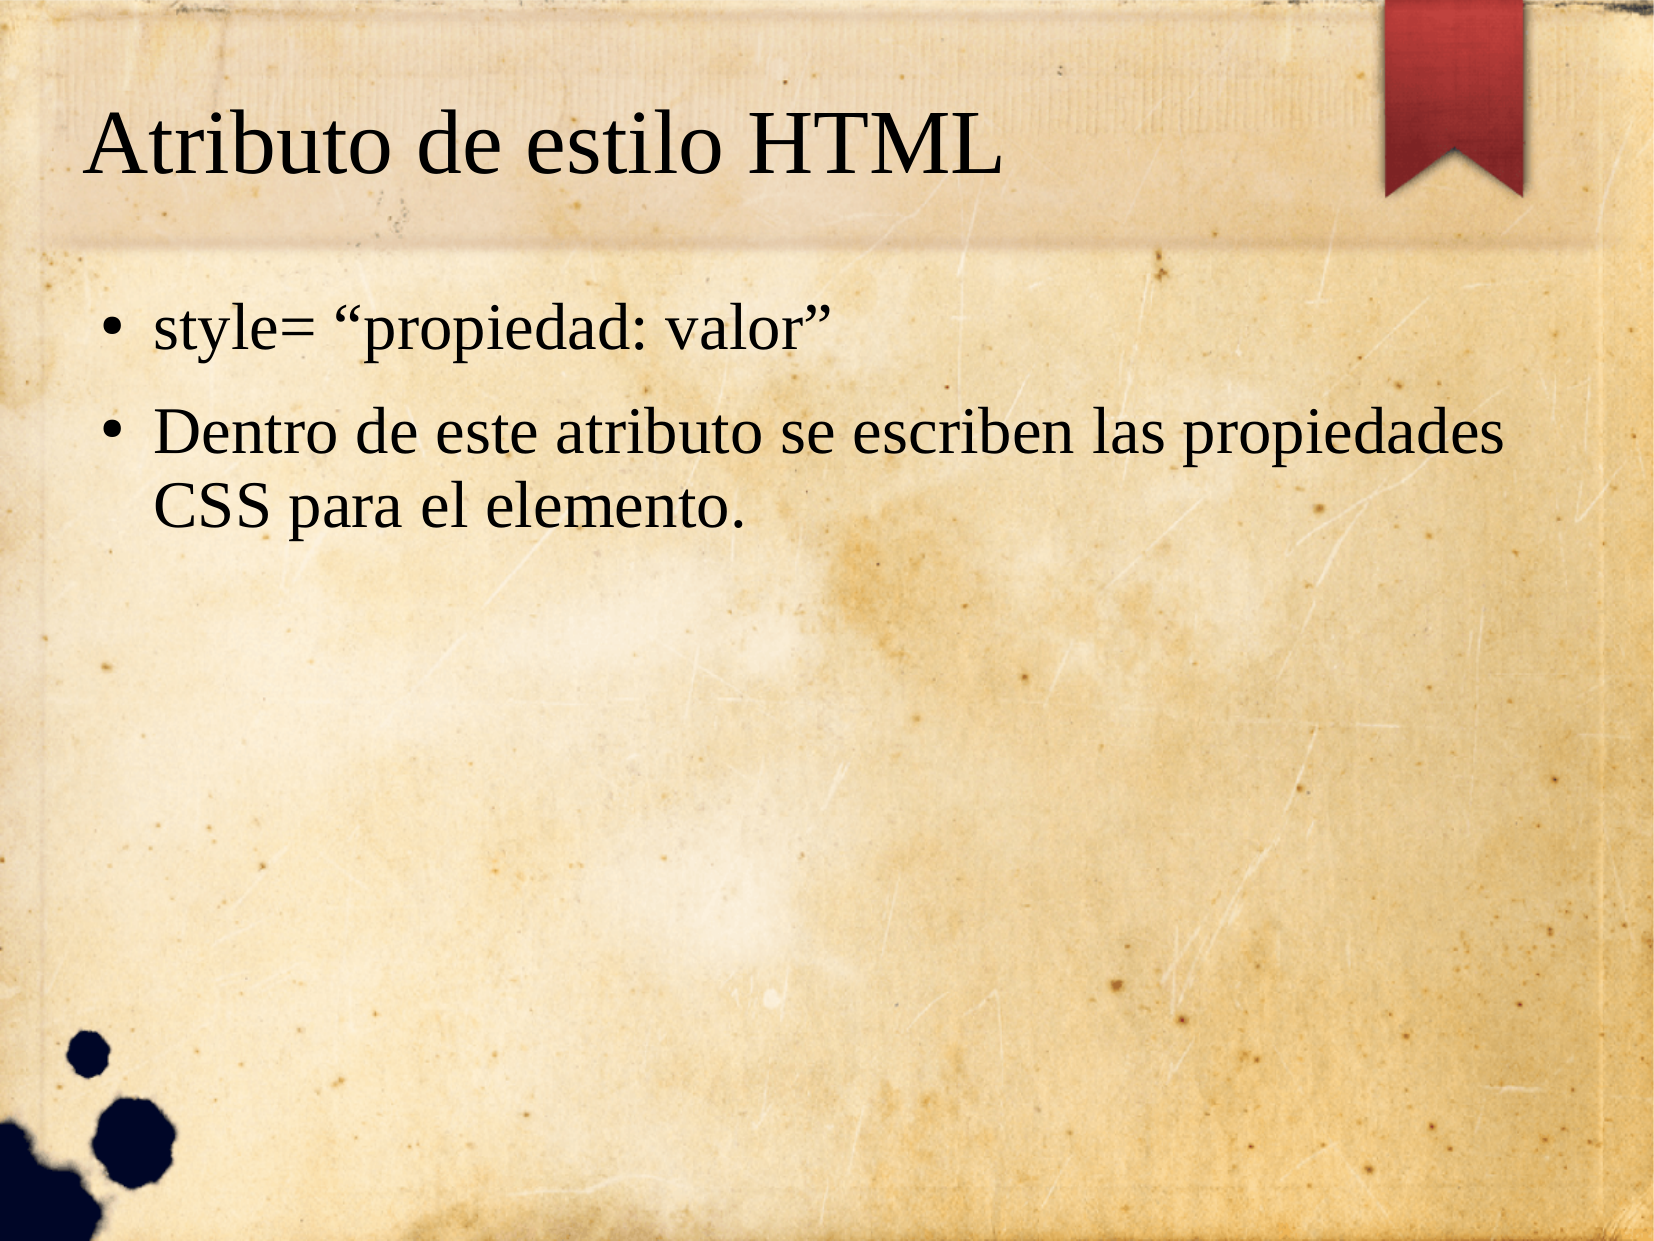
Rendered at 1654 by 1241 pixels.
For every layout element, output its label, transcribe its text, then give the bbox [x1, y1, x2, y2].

list style= “propiedad: valor” Dentro de este atributo se escriben las propiedades CSS para el elemento. [82, 290, 1538, 1010]
title Atributo de estilo HTML [82, 49, 1347, 237]
picture [0, 0, 1654, 1241]
